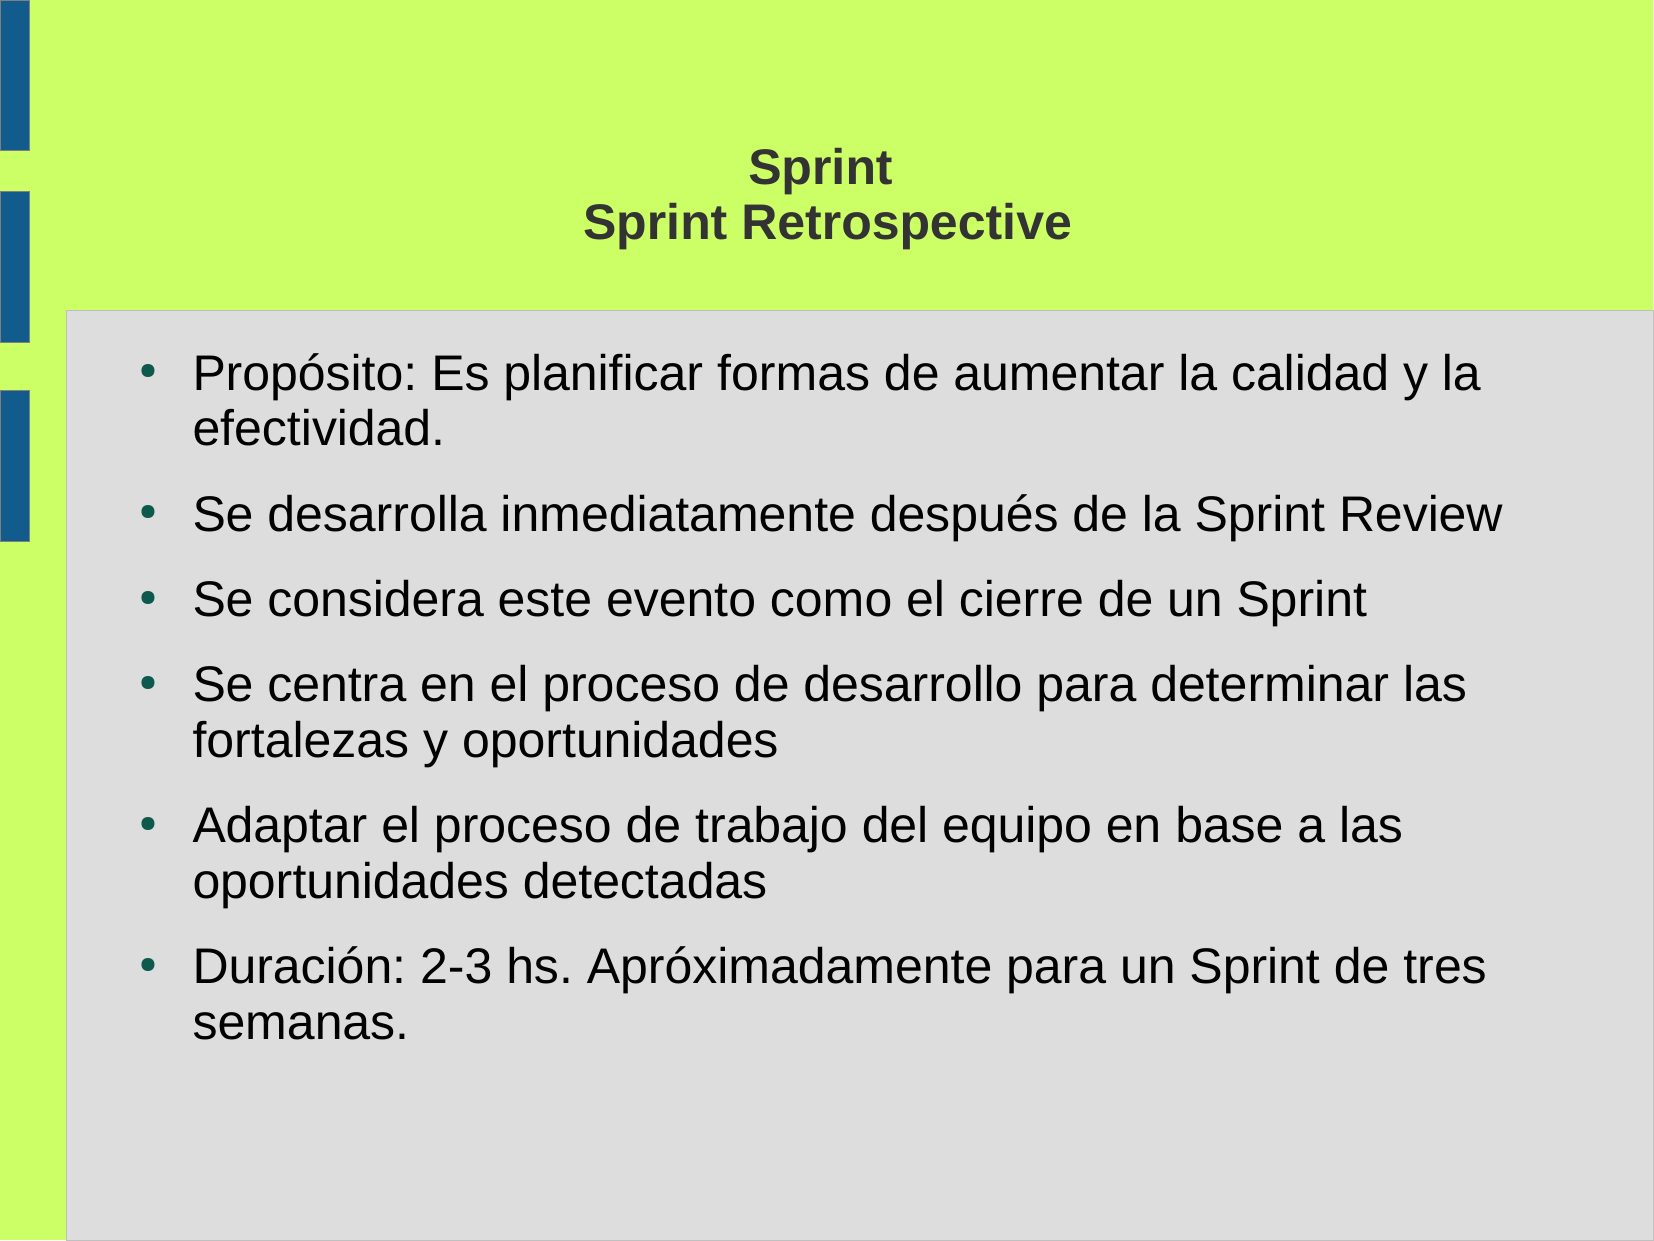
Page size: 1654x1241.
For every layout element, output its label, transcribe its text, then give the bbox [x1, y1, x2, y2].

title Sprint Sprint Retrospective [121, 91, 1534, 299]
list Propósito: Es planificar formas de aumentar la calidad y la efectividad. Se desarrolla inmediatamente después de la Sprint Review Se considera este evento como el cierre de un Sprint Se centra en el proceso de desarrollo para determinar las fortalezas y oportunidades Adaptar el proceso de trabajo del equipo en base a las oportunidades detectadas Duración: 2-3 hs. Apróximadamente para un Sprint de tres semanas. [121, 344, 1534, 1127]
